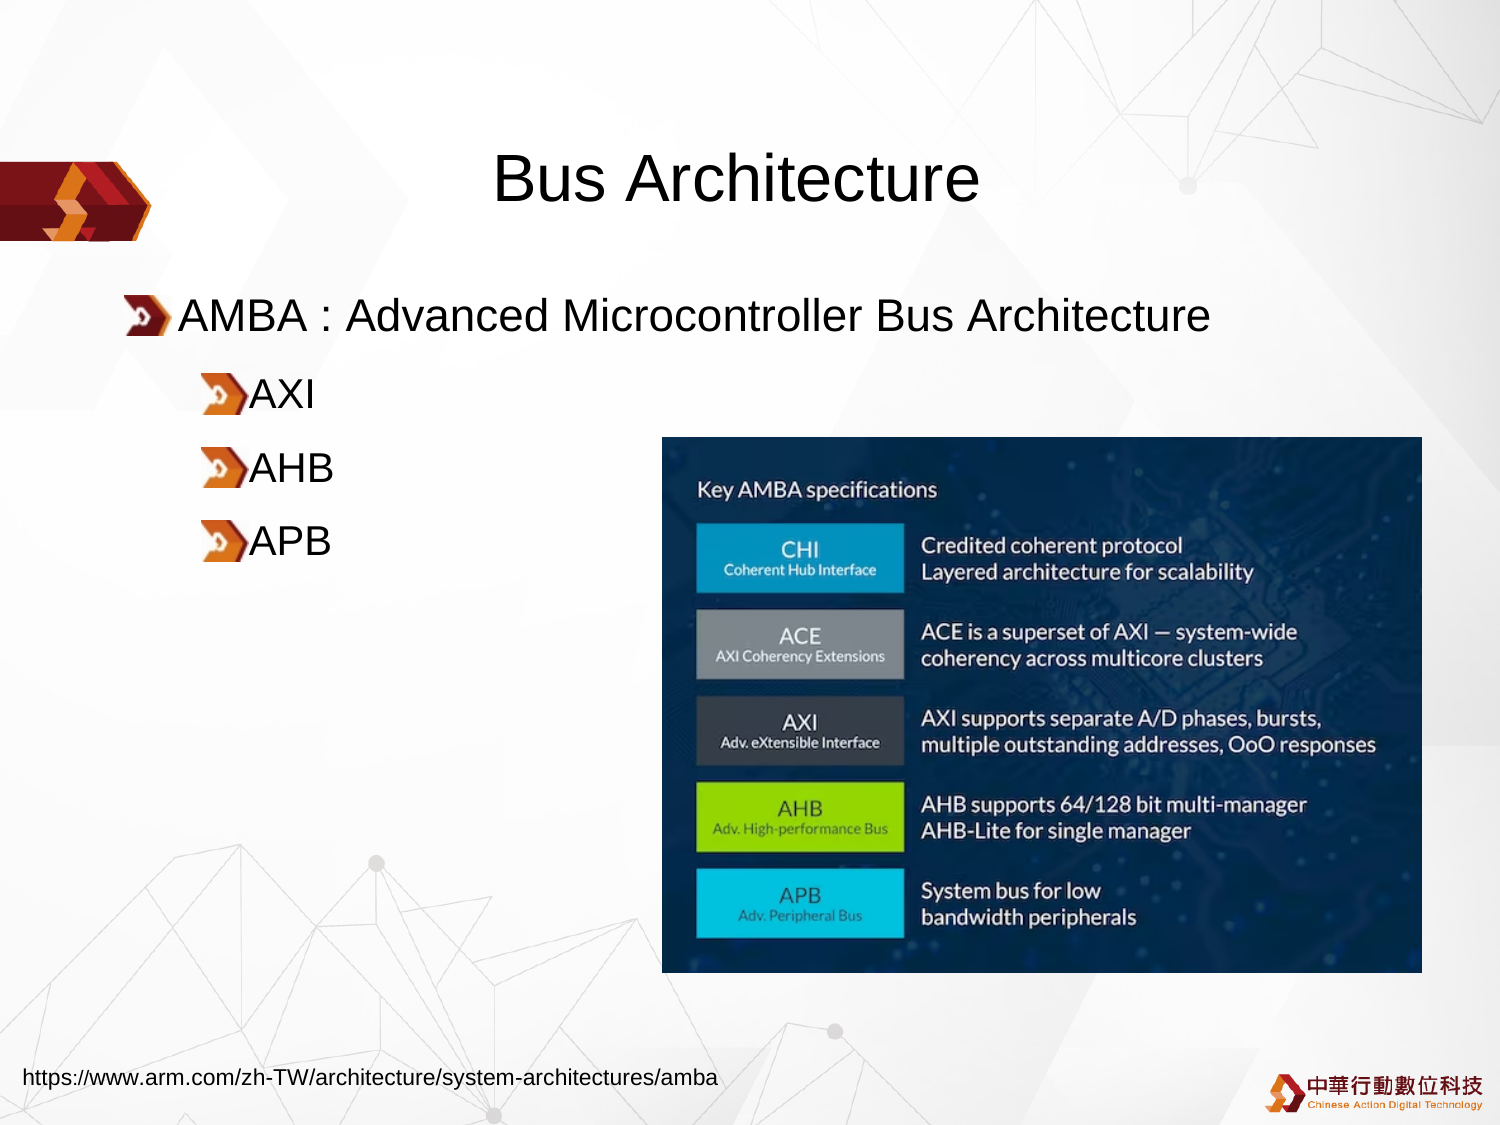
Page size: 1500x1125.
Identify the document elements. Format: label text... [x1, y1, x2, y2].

picture [0, 0, 1500, 1125]
title Bus Architecture [107, 101, 1367, 255]
list AMBA : Advanced Microcontroller Bus Architecture AXI AHB APB [107, 290, 1425, 943]
text_box https://www.arm.com/zh-TW/architecture/system-architectures/amba [7, 1054, 1175, 1115]
